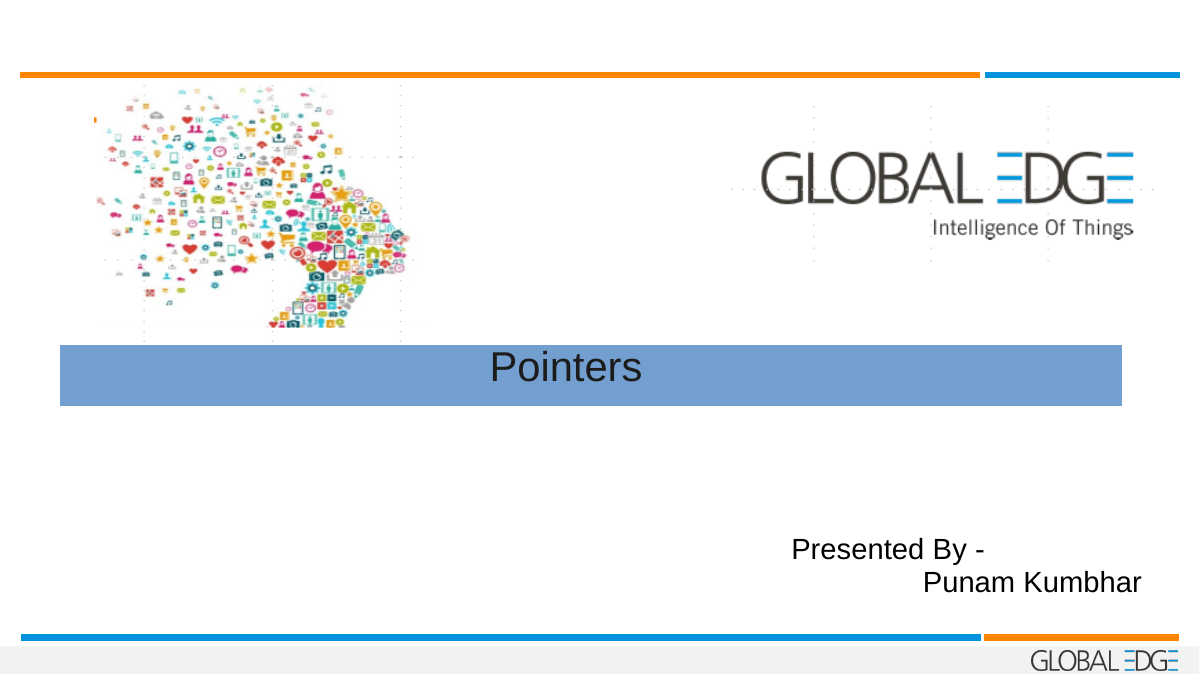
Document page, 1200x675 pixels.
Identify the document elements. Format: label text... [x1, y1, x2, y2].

table_header Pointers [60, 345, 1122, 406]
subtitle Presented By - Punam Kumbhar [791, 402, 1158, 632]
picture [720, 106, 1161, 263]
picture [94, 82, 425, 342]
picture [1031, 650, 1178, 671]
